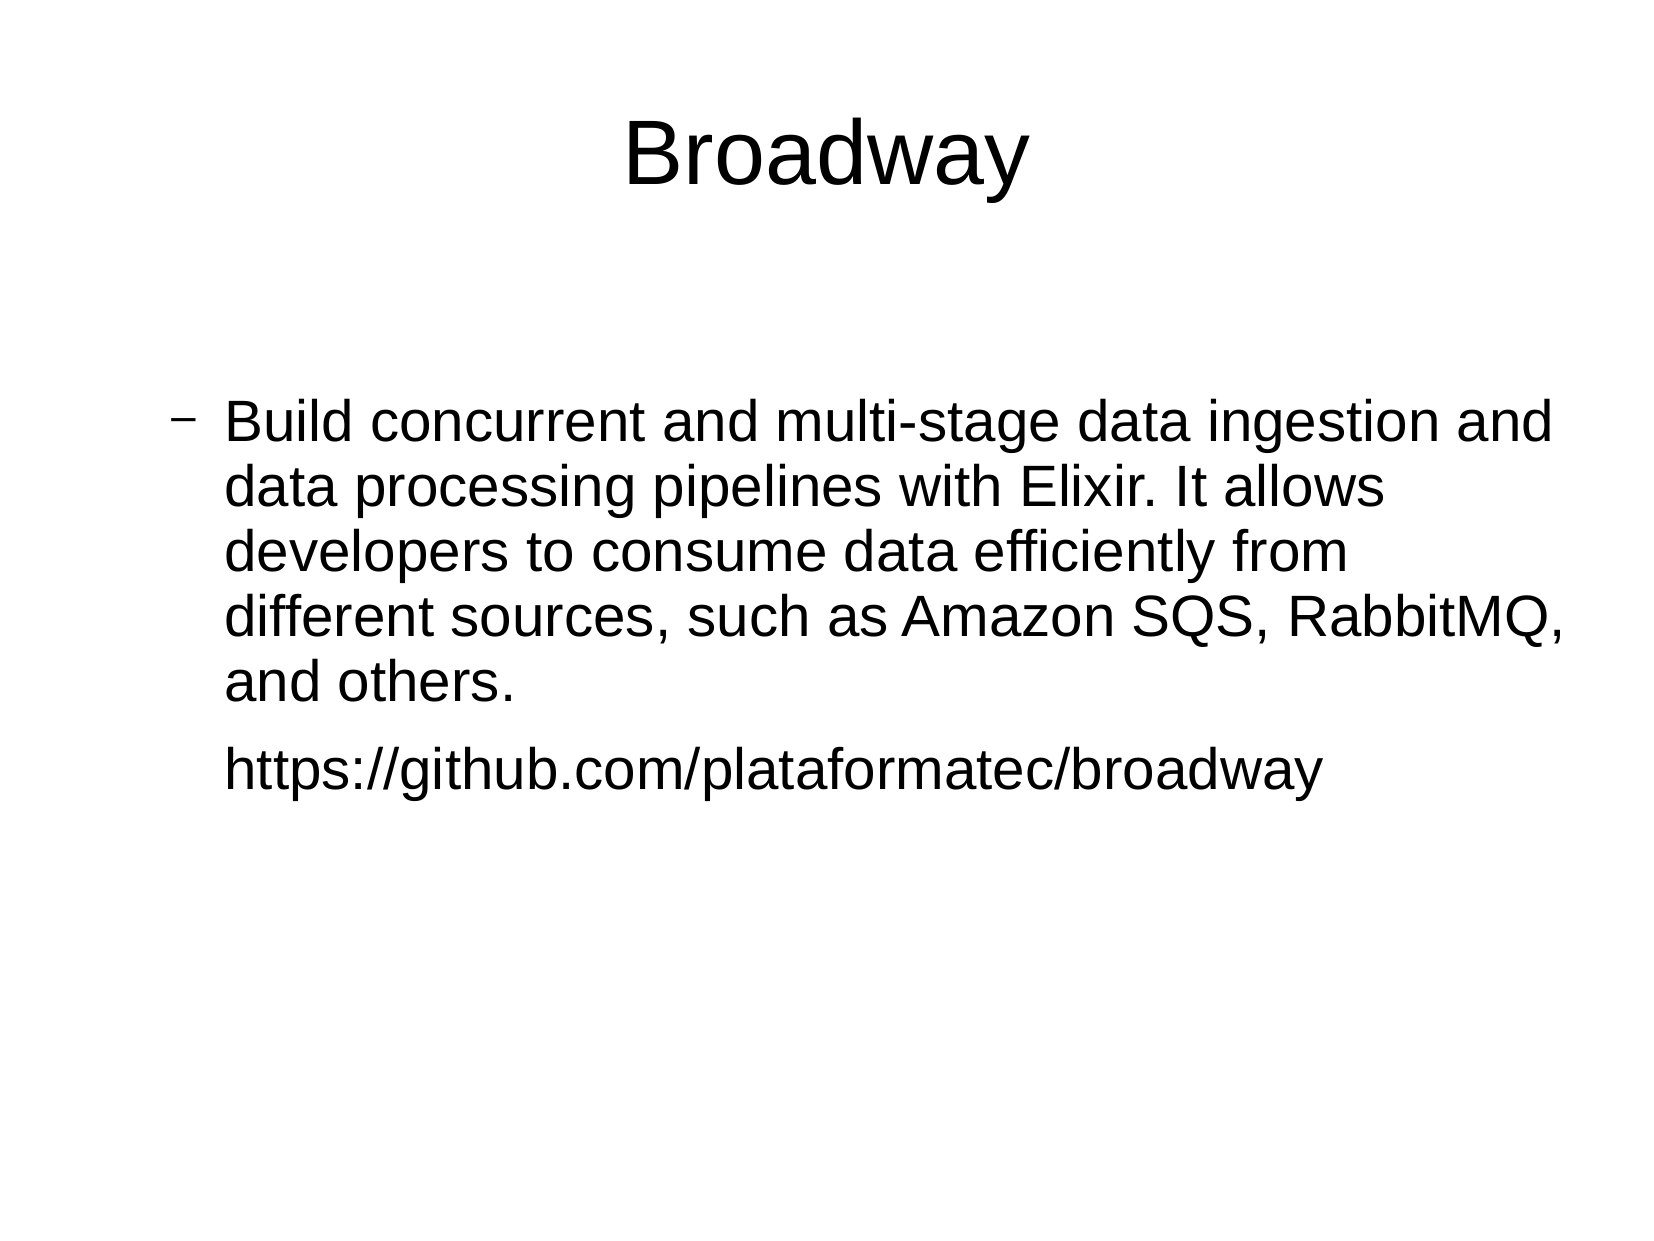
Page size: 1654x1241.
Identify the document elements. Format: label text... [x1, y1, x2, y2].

title Broadway [82, 49, 1571, 257]
list Build concurrent and multi-stage data ingestion and data processing pipelines with Elixir. It allows developers to consume data efficiently from different sources, such as Amazon SQS, RabbitMQ, and others. https://github.com/plataformatec/broadway [82, 290, 1571, 1010]
